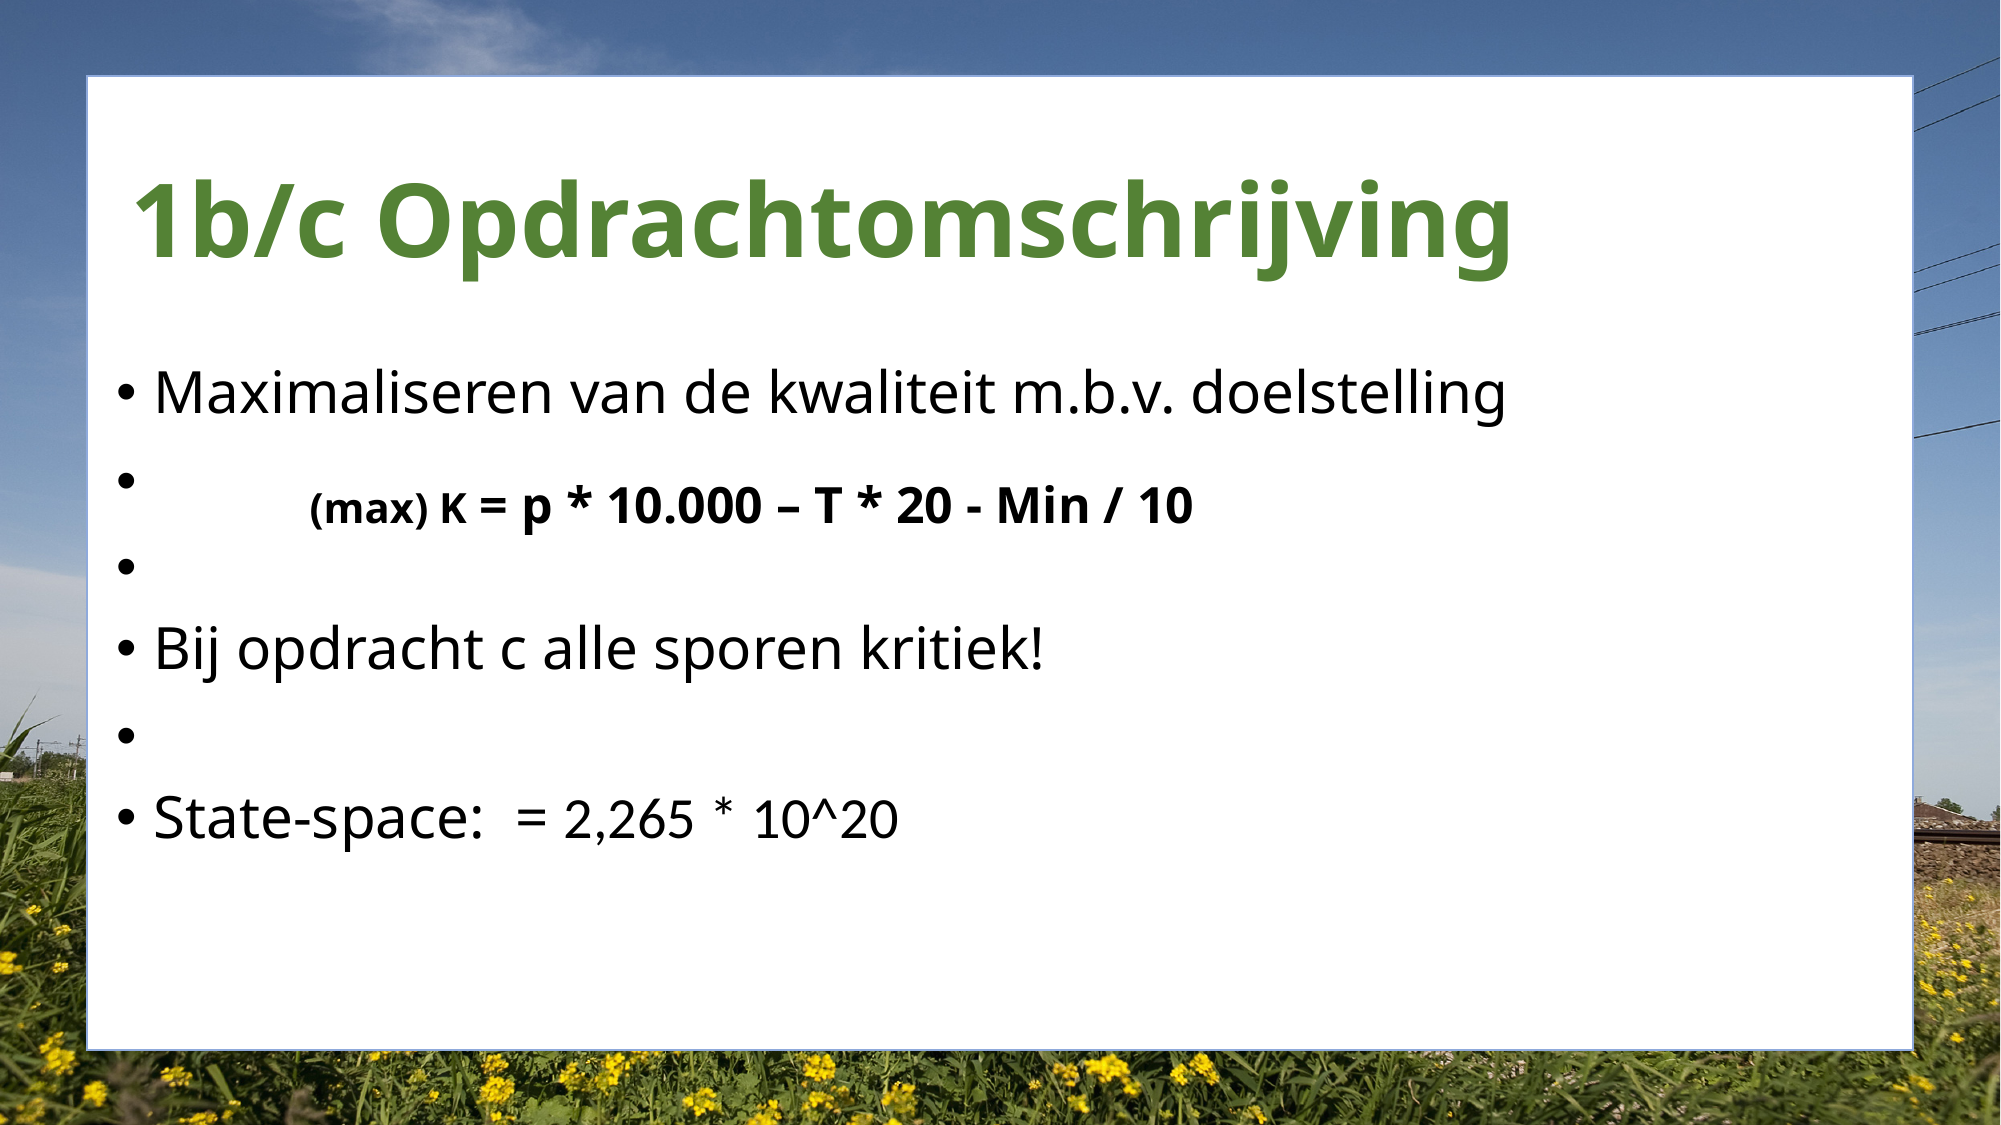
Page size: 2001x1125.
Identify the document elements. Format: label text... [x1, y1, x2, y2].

text_box (max) K = p * 10.000 – T * 20 - Min / 10 [294, 466, 1583, 542]
list Maximaliseren van de kwaliteit m.b.v. doelstelling Bij opdracht c alle sporen kritiek! State-space: = 2,265 * 10^20 [101, 356, 1899, 1010]
title 1b/c Opdrachtomschrijving [115, 115, 1841, 334]
text_box [87, 76, 1913, 1050]
